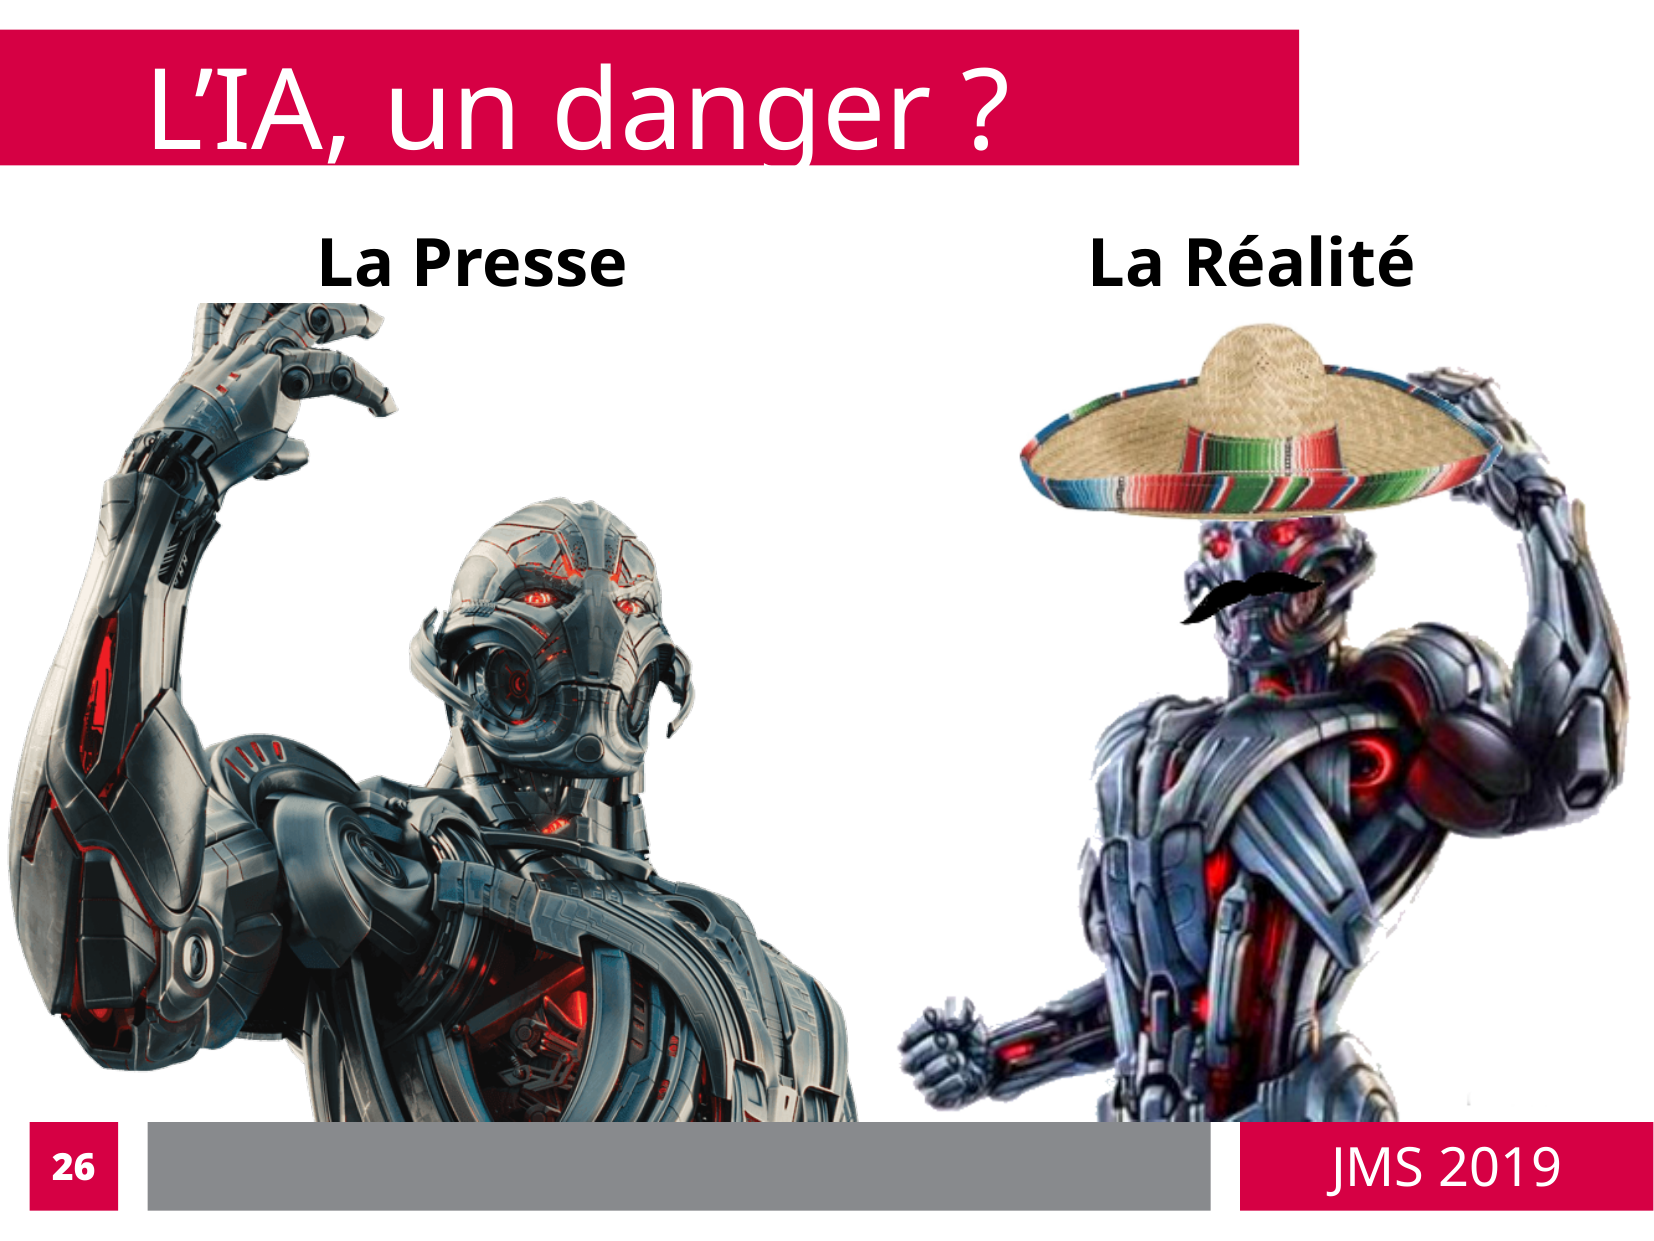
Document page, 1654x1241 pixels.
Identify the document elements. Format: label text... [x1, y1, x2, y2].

text_box La Presse [218, 214, 727, 303]
title L’IA, un danger ? [0, 29, 1229, 178]
text_box La Réalité [998, 214, 1506, 308]
picture [0, 303, 1654, 1123]
